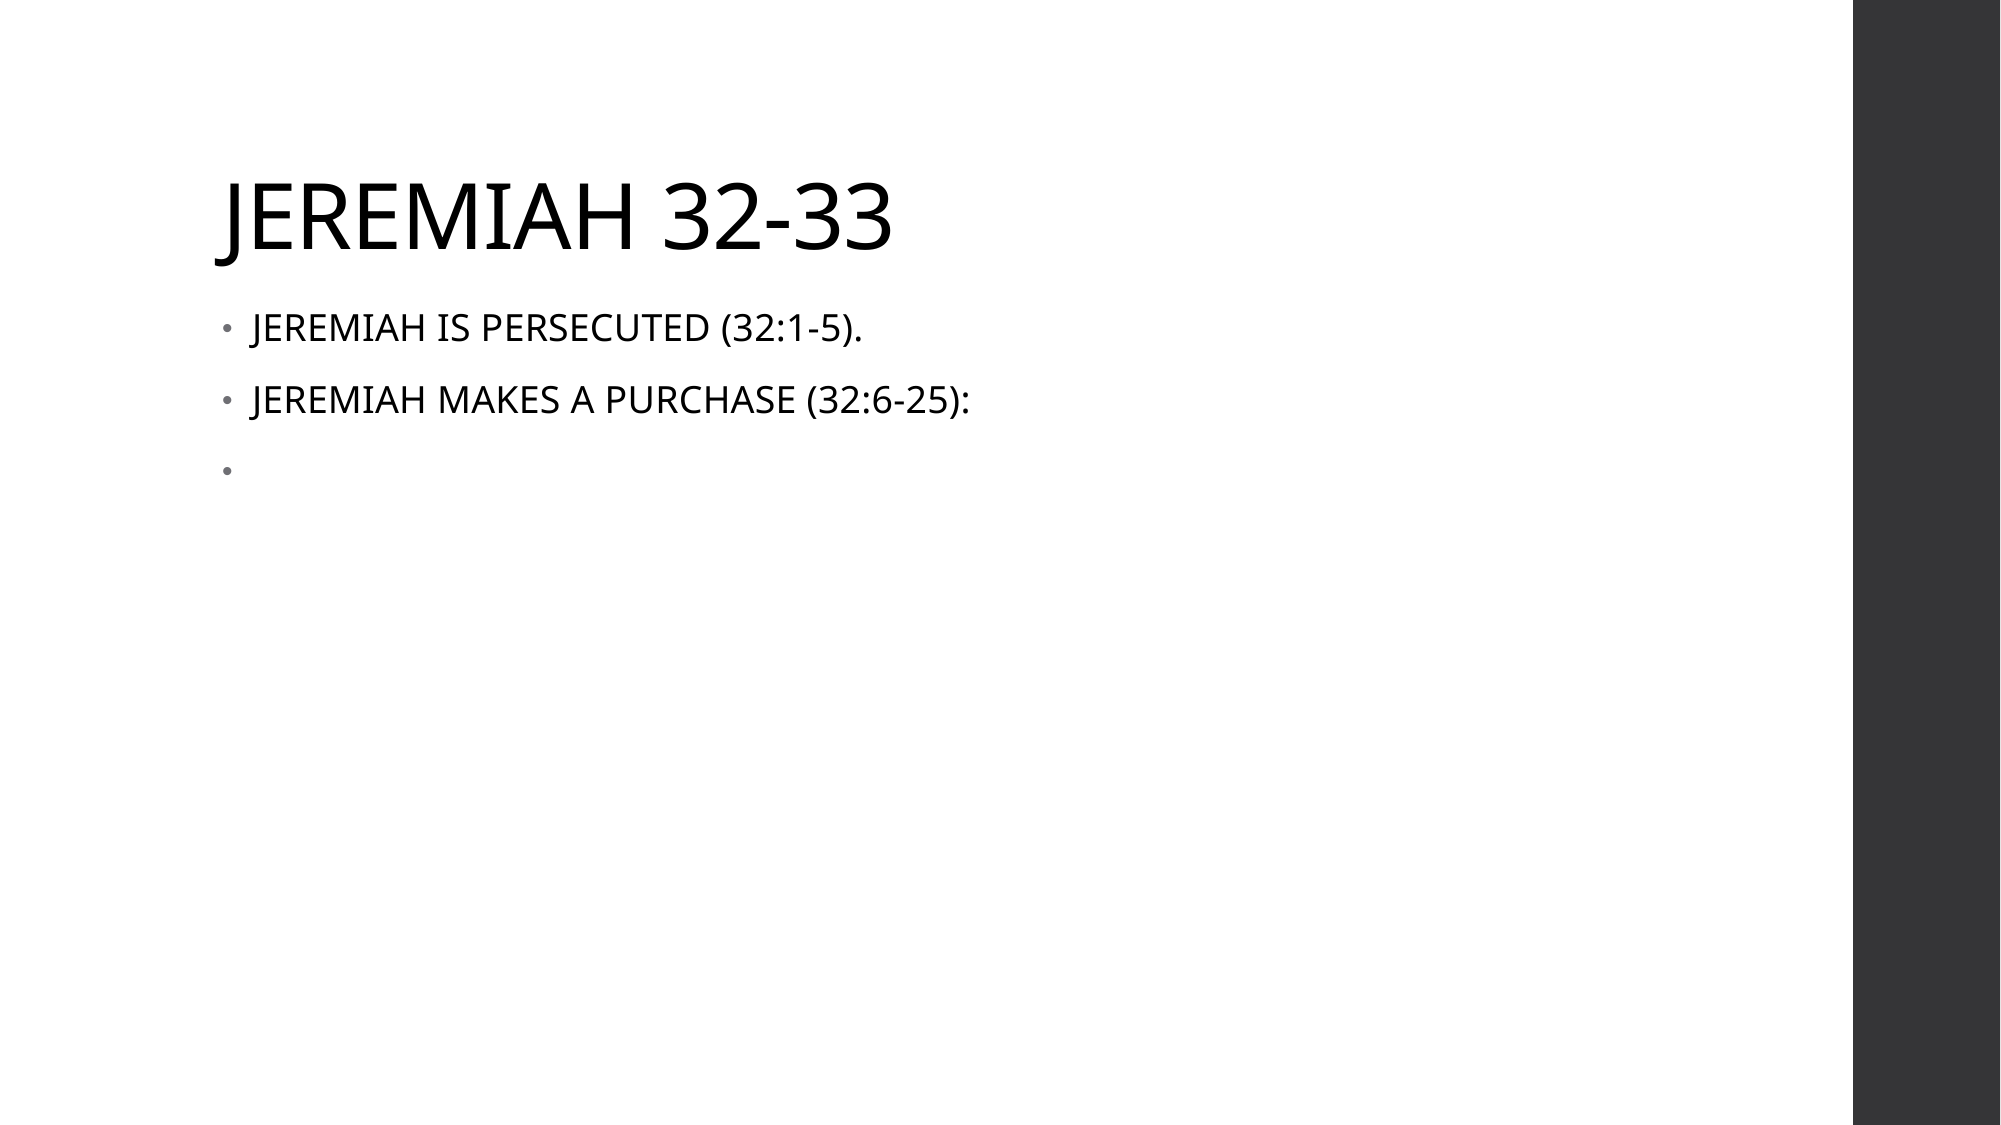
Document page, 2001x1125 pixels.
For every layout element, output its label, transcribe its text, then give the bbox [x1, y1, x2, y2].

list JEREMIAH IS PERSECUTED (32:1-5). JEREMIAH MAKES A PURCHASE (32:6-25): [206, 299, 1617, 1014]
title JEREMIAH 32-33 [206, 60, 1797, 278]
